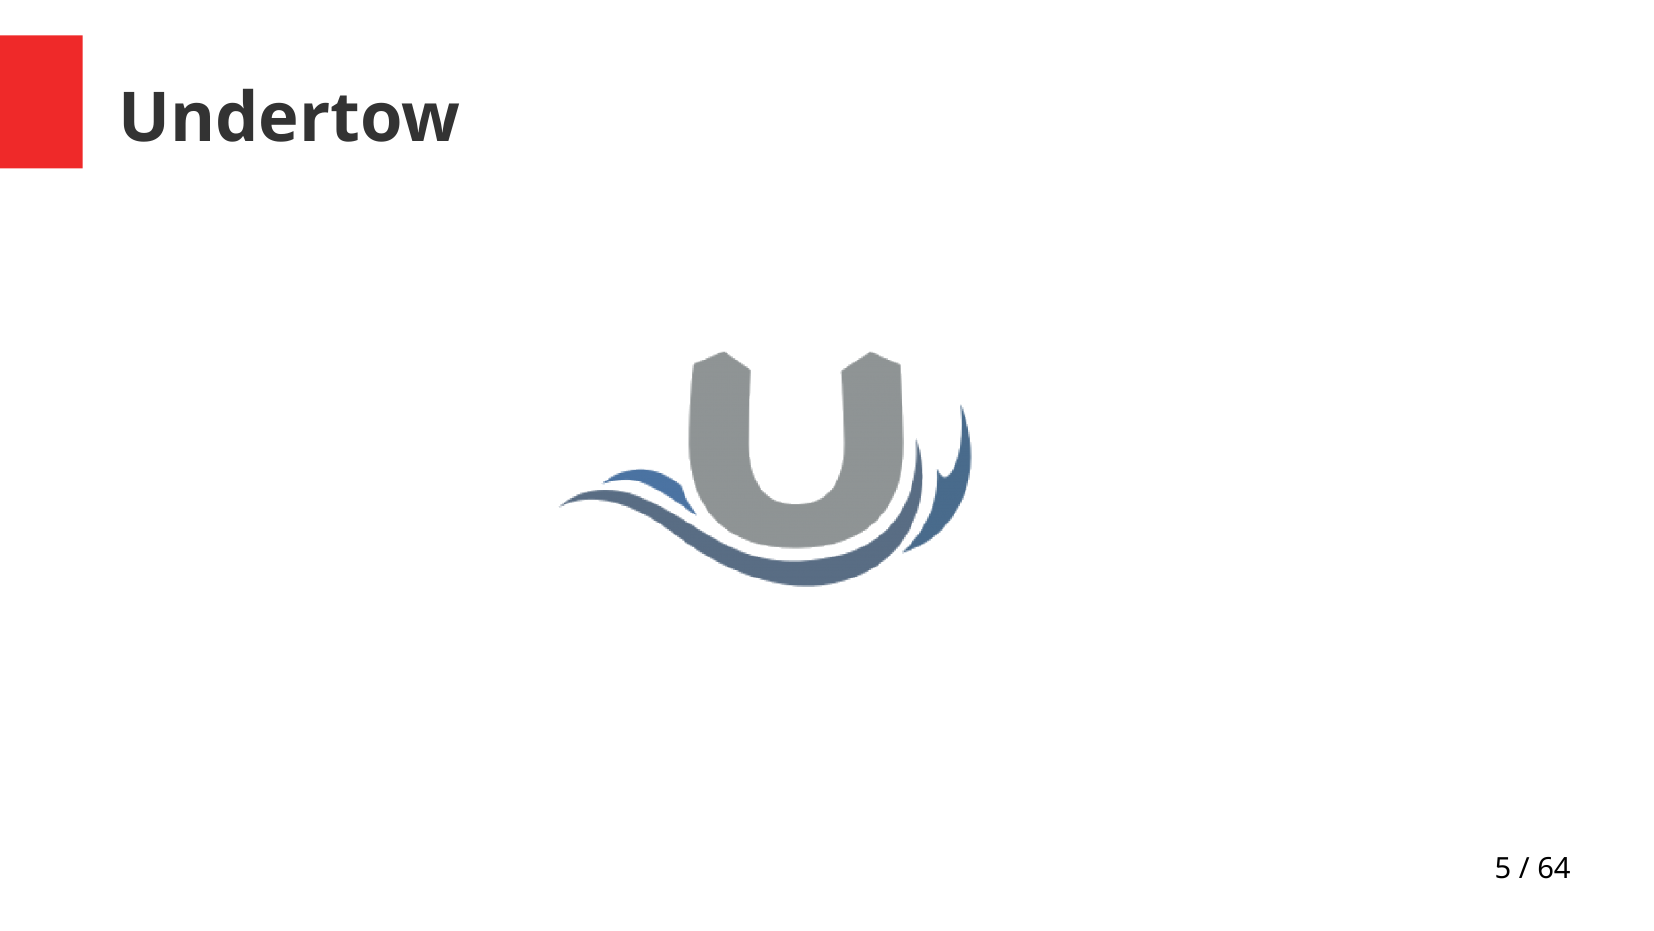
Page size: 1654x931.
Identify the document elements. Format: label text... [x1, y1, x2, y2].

picture [555, 254, 976, 676]
title Undertow [118, 37, 1571, 193]
